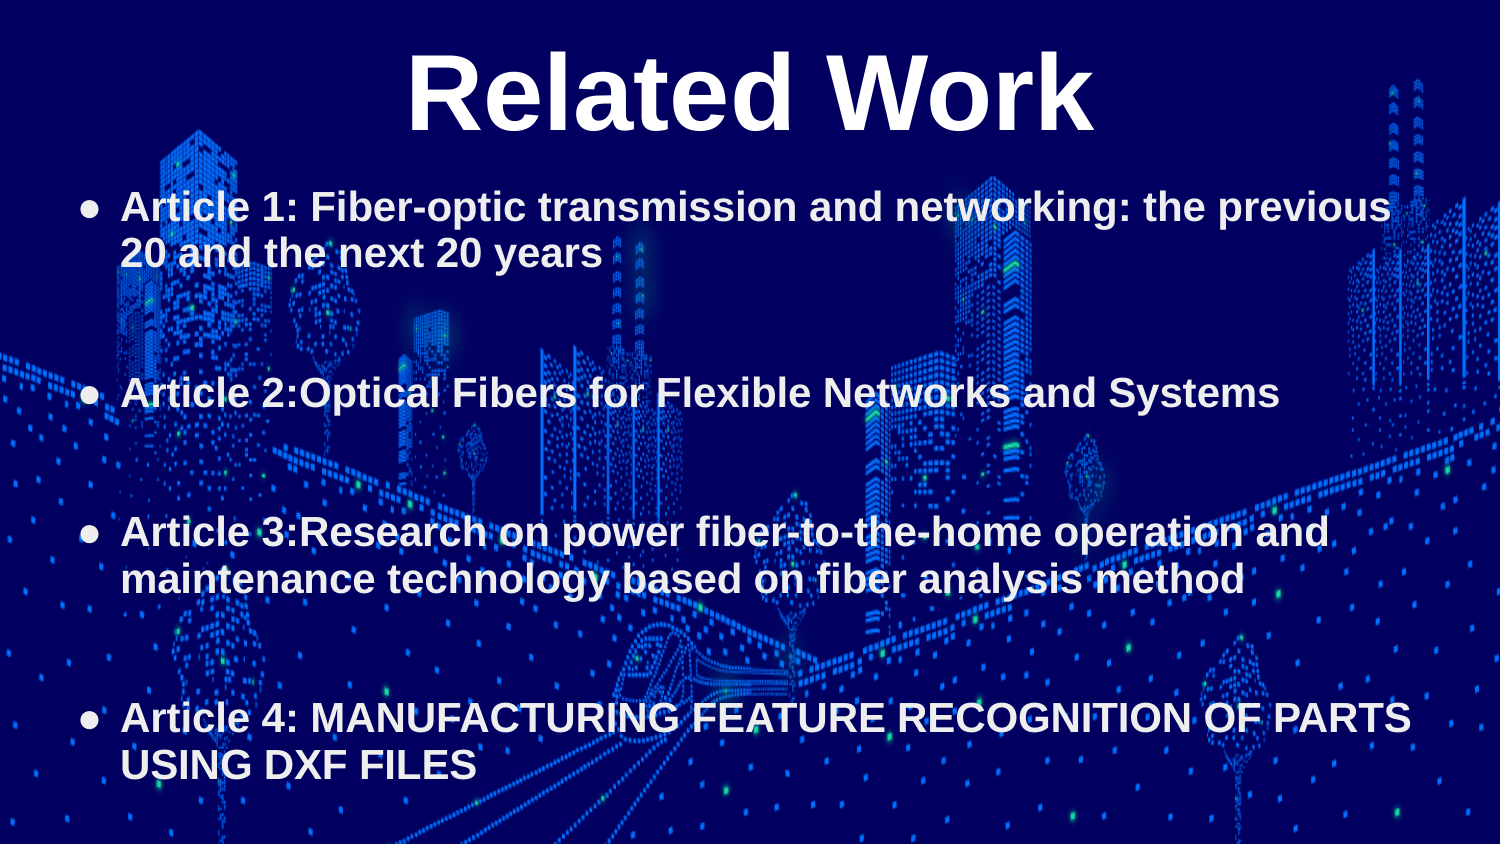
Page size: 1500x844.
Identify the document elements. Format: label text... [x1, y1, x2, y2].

title Related Work [51, 0, 1449, 168]
picture [0, 0, 1500, 844]
subtitle Article 1: Fiber-optic transmission and networking: the previous 20 and the next 20 years Article 2:Optical Fibers for Flexible Networks and Systems Article 3:Research on power fiber-to-the-home operation and maintenance technology based on fiber analysis method Article 4: MANUFACTURING FEATURE RECOGNITION OF PARTS USING DXF FILES [51, 168, 1449, 813]
